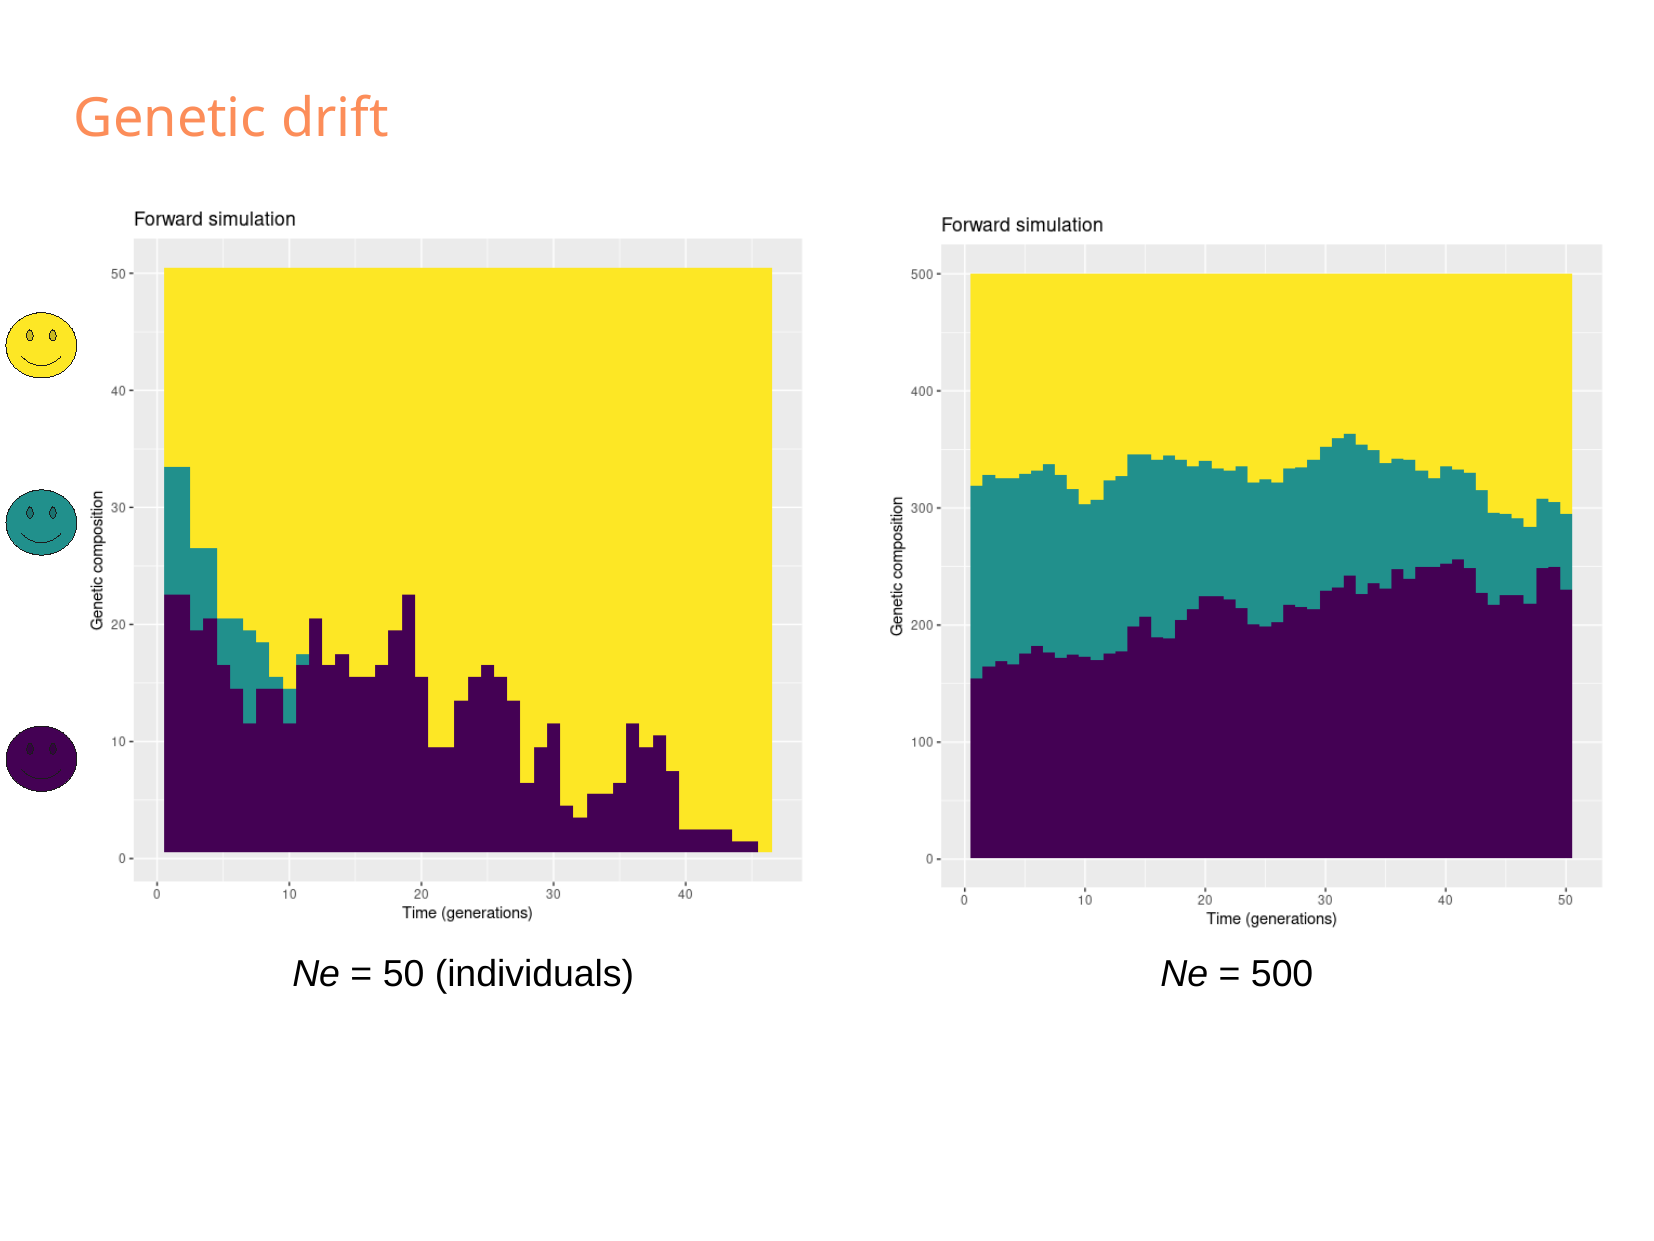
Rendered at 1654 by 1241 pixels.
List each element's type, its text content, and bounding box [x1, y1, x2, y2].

text_box Genetic drift [59, 70, 1477, 147]
text_box Ne = 500 [1145, 944, 1365, 1002]
text_box Ne = 50 (individuals) [277, 944, 656, 1002]
picture [83, 204, 810, 928]
text_box [5, 489, 77, 556]
text_box [5, 312, 77, 378]
picture [885, 212, 1609, 935]
text_box [6, 726, 77, 792]
